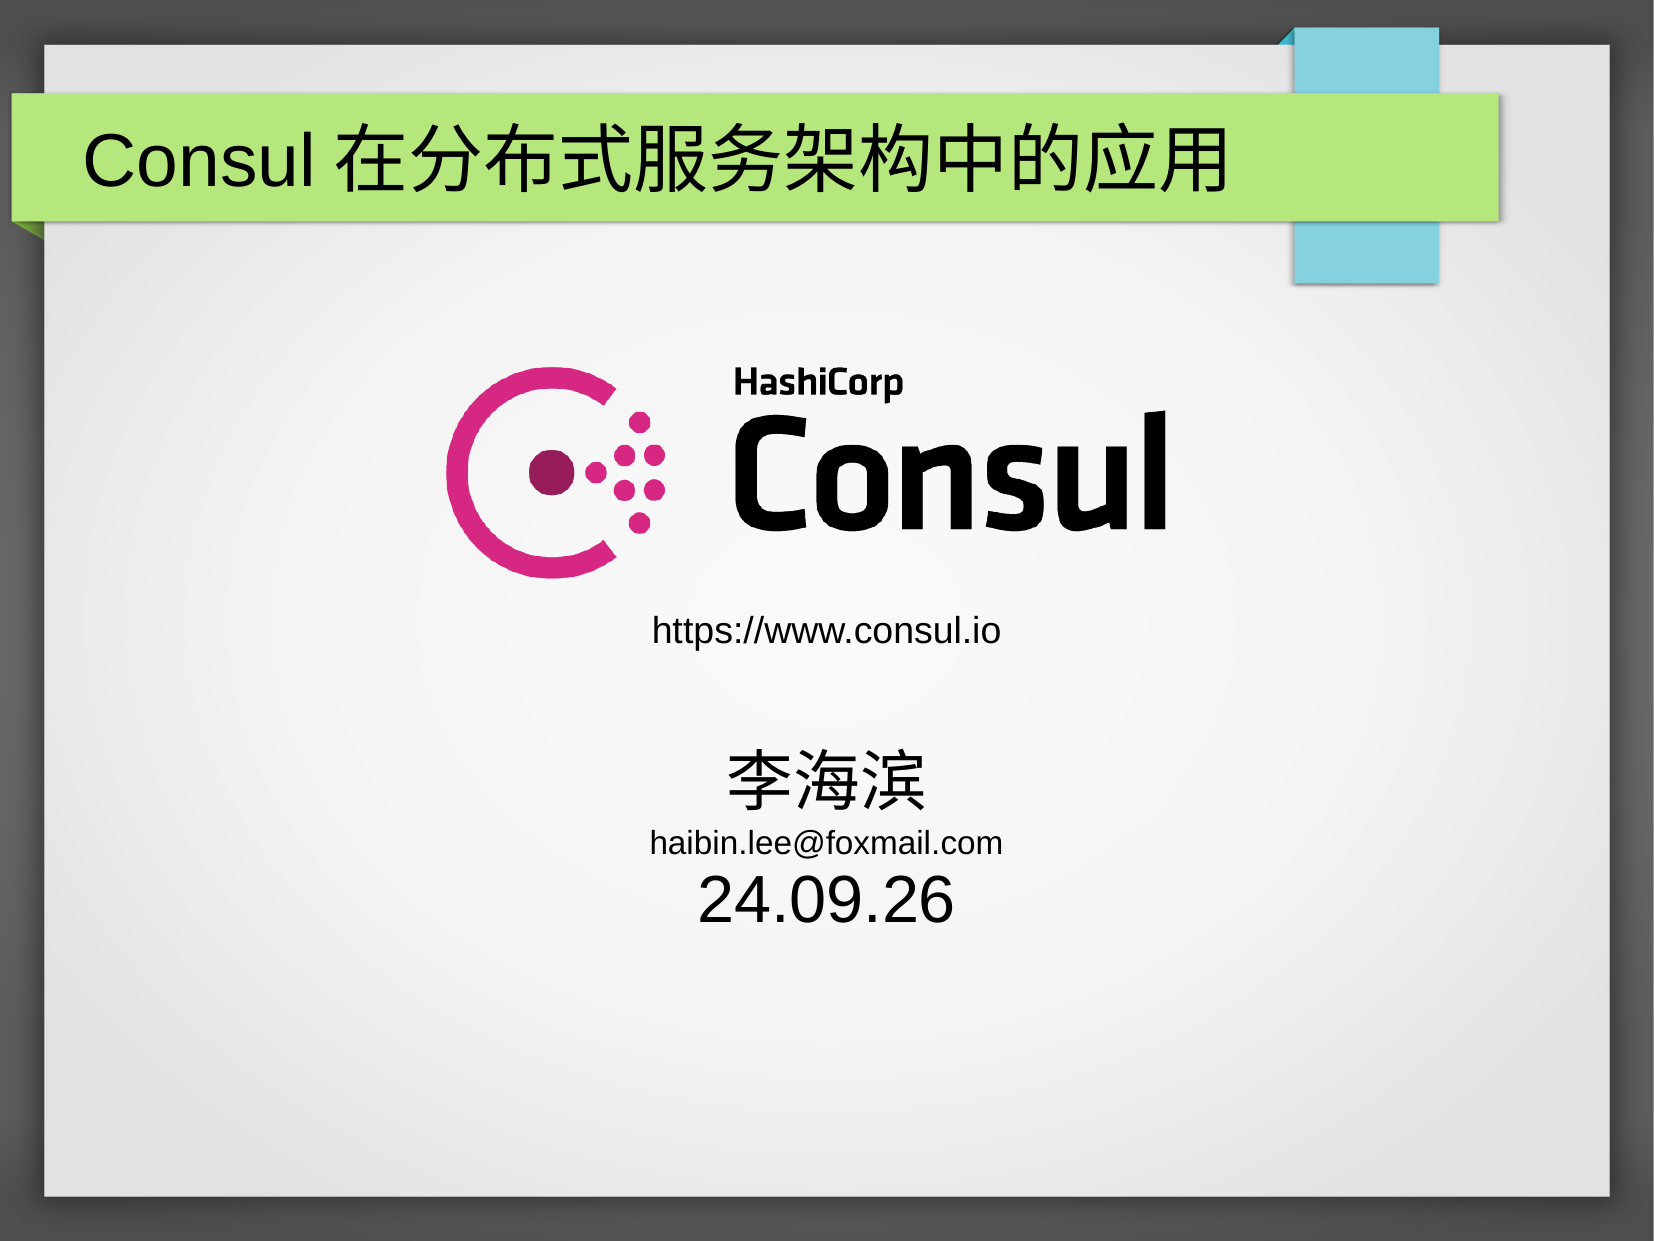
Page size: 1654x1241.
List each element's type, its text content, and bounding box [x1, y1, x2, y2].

title Consul在分布式服务架构中的应用 [82, 94, 1264, 213]
picture [0, 0, 1654, 1241]
subtitle 李海滨 haibin.lee@foxmail.com 13.07.18 [82, 649, 1571, 1015]
text_box https://www.consul.io [637, 602, 1017, 660]
